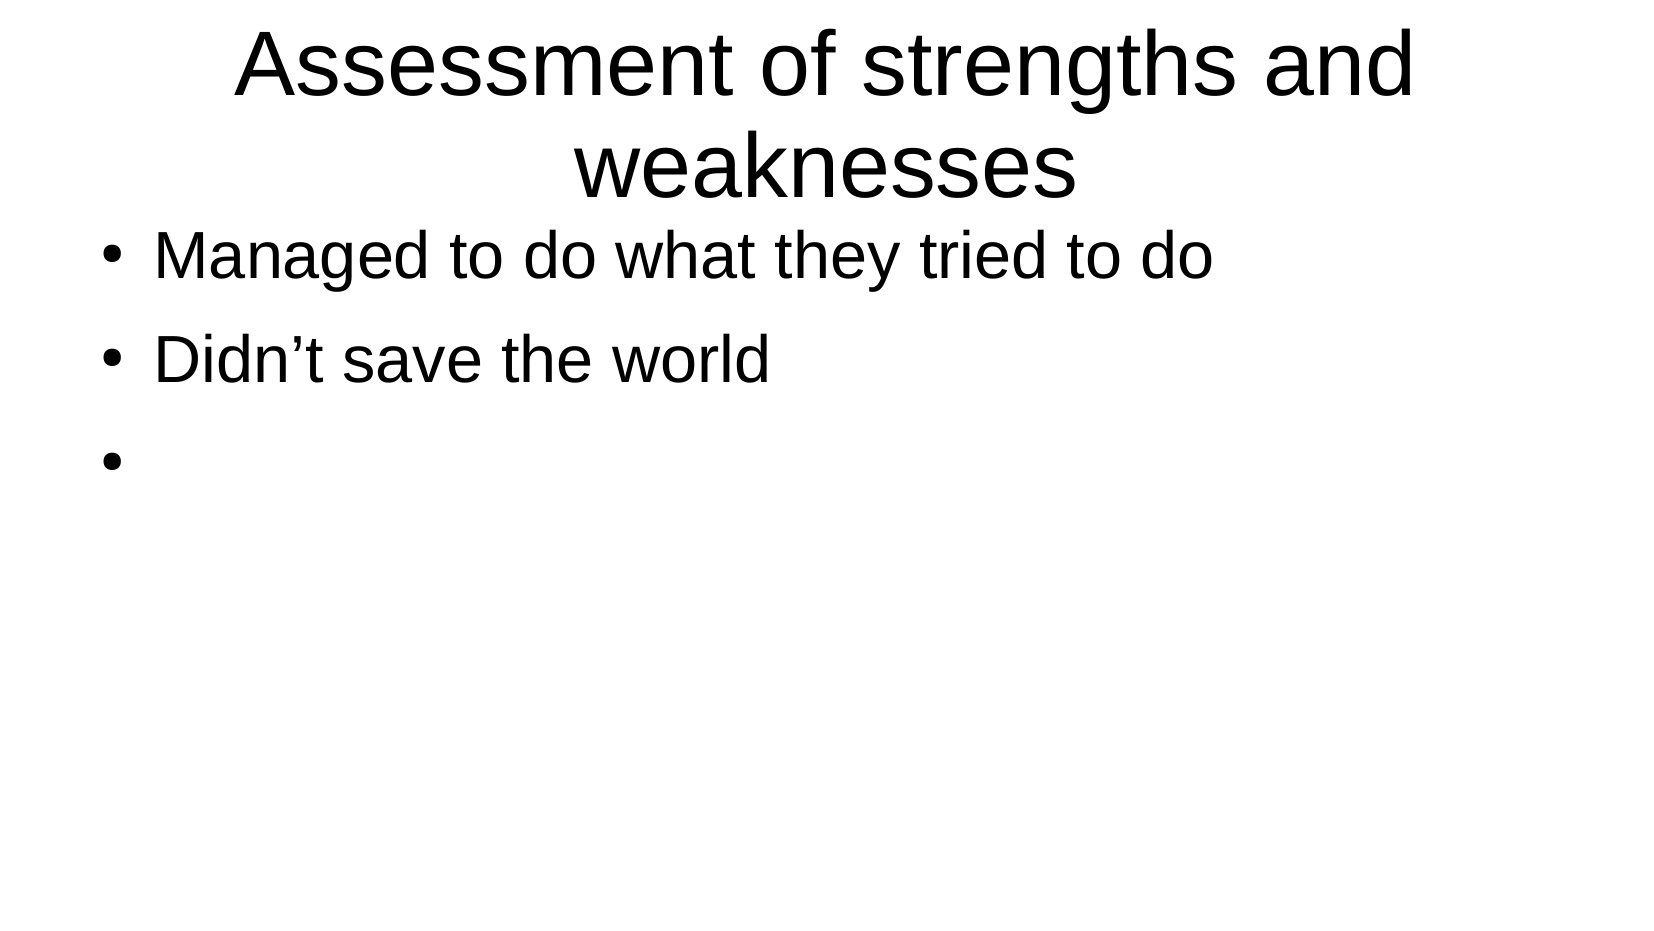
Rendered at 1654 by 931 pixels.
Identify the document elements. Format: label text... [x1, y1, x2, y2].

title Assessment of strengths and weaknesses [82, 28, 1571, 201]
list Managed to do what they tried to do Didn’t save the world [82, 217, 1571, 758]
